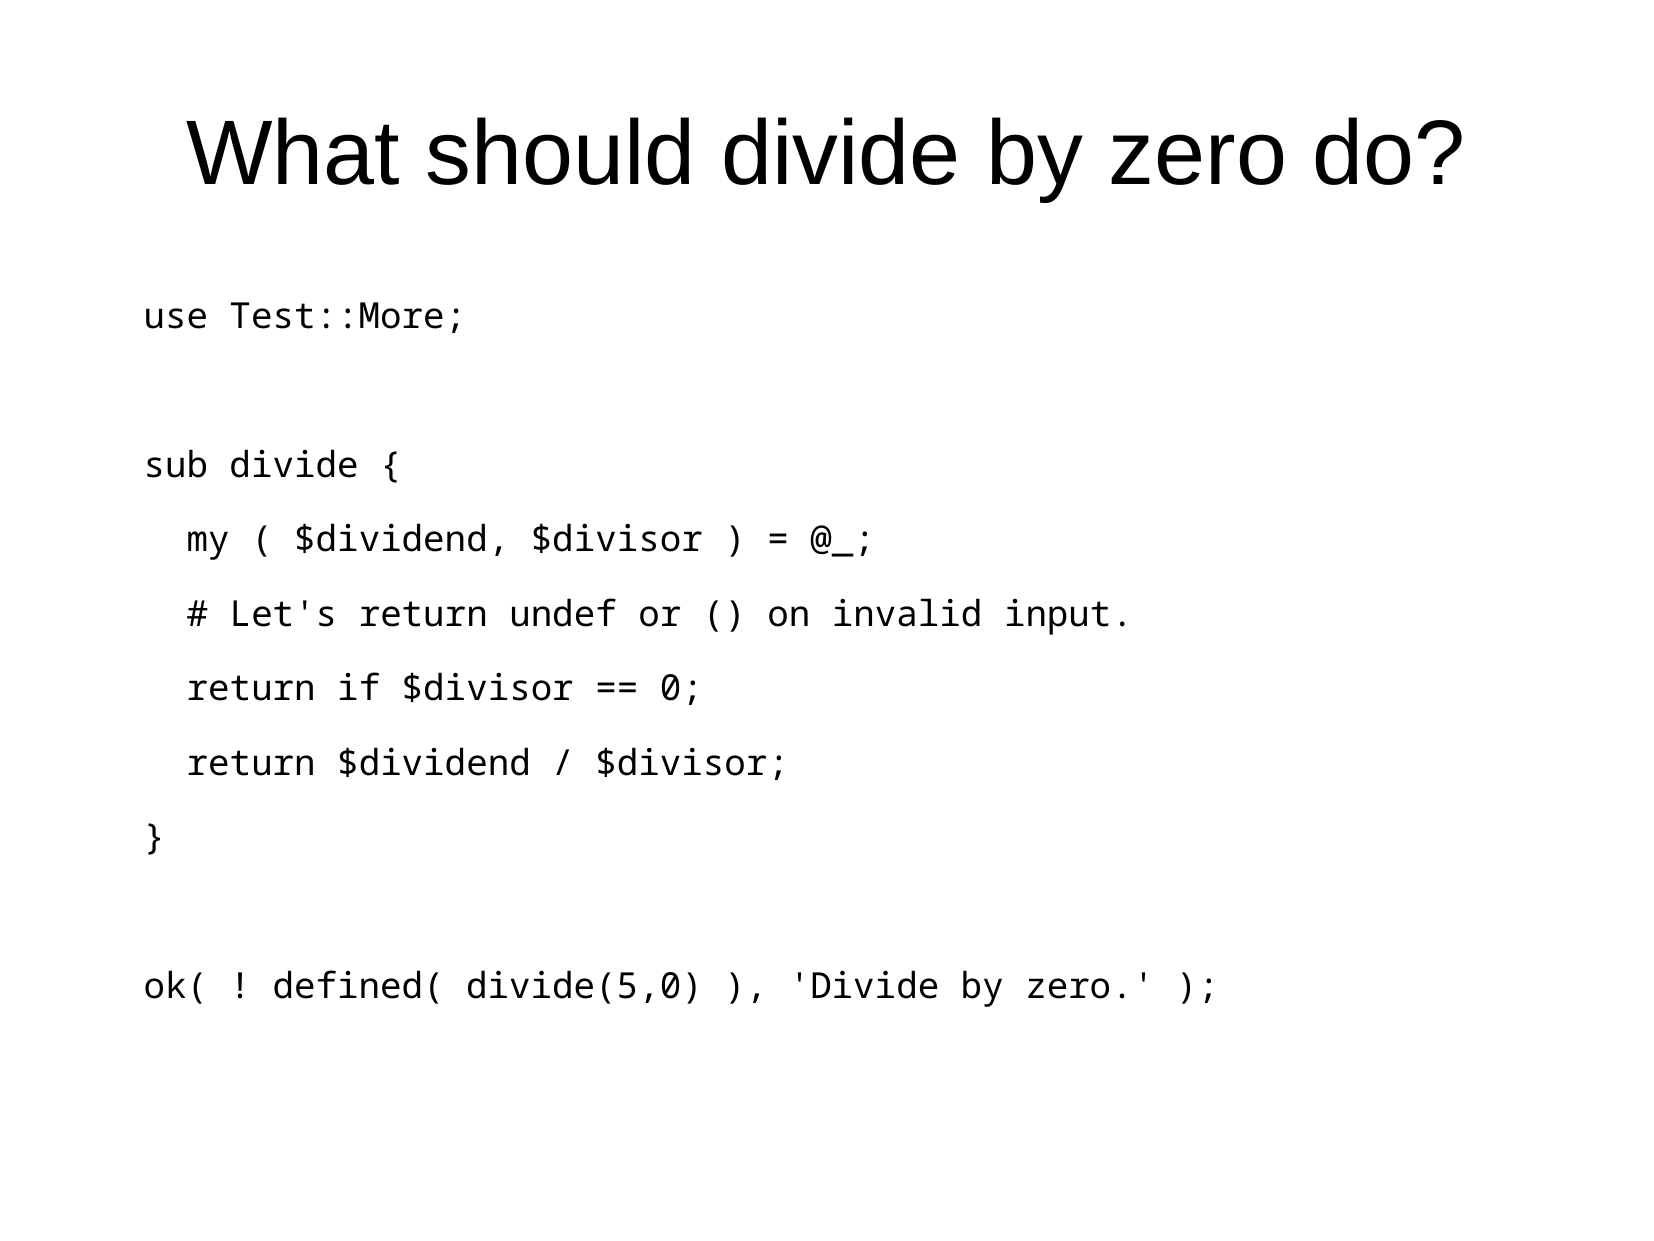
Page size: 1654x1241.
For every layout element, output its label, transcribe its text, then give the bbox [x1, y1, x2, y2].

title What should divide by zero do? [82, 49, 1571, 257]
list use Test::More; sub divide { my ( $dividend, $divisor ) = @_; # Let's return undef or () on invalid input. return if $divisor == 0; return $dividend / $divisor; } ok( ! defined( divide(5,0) ), 'Divide by zero.' ); [82, 290, 1571, 1010]
